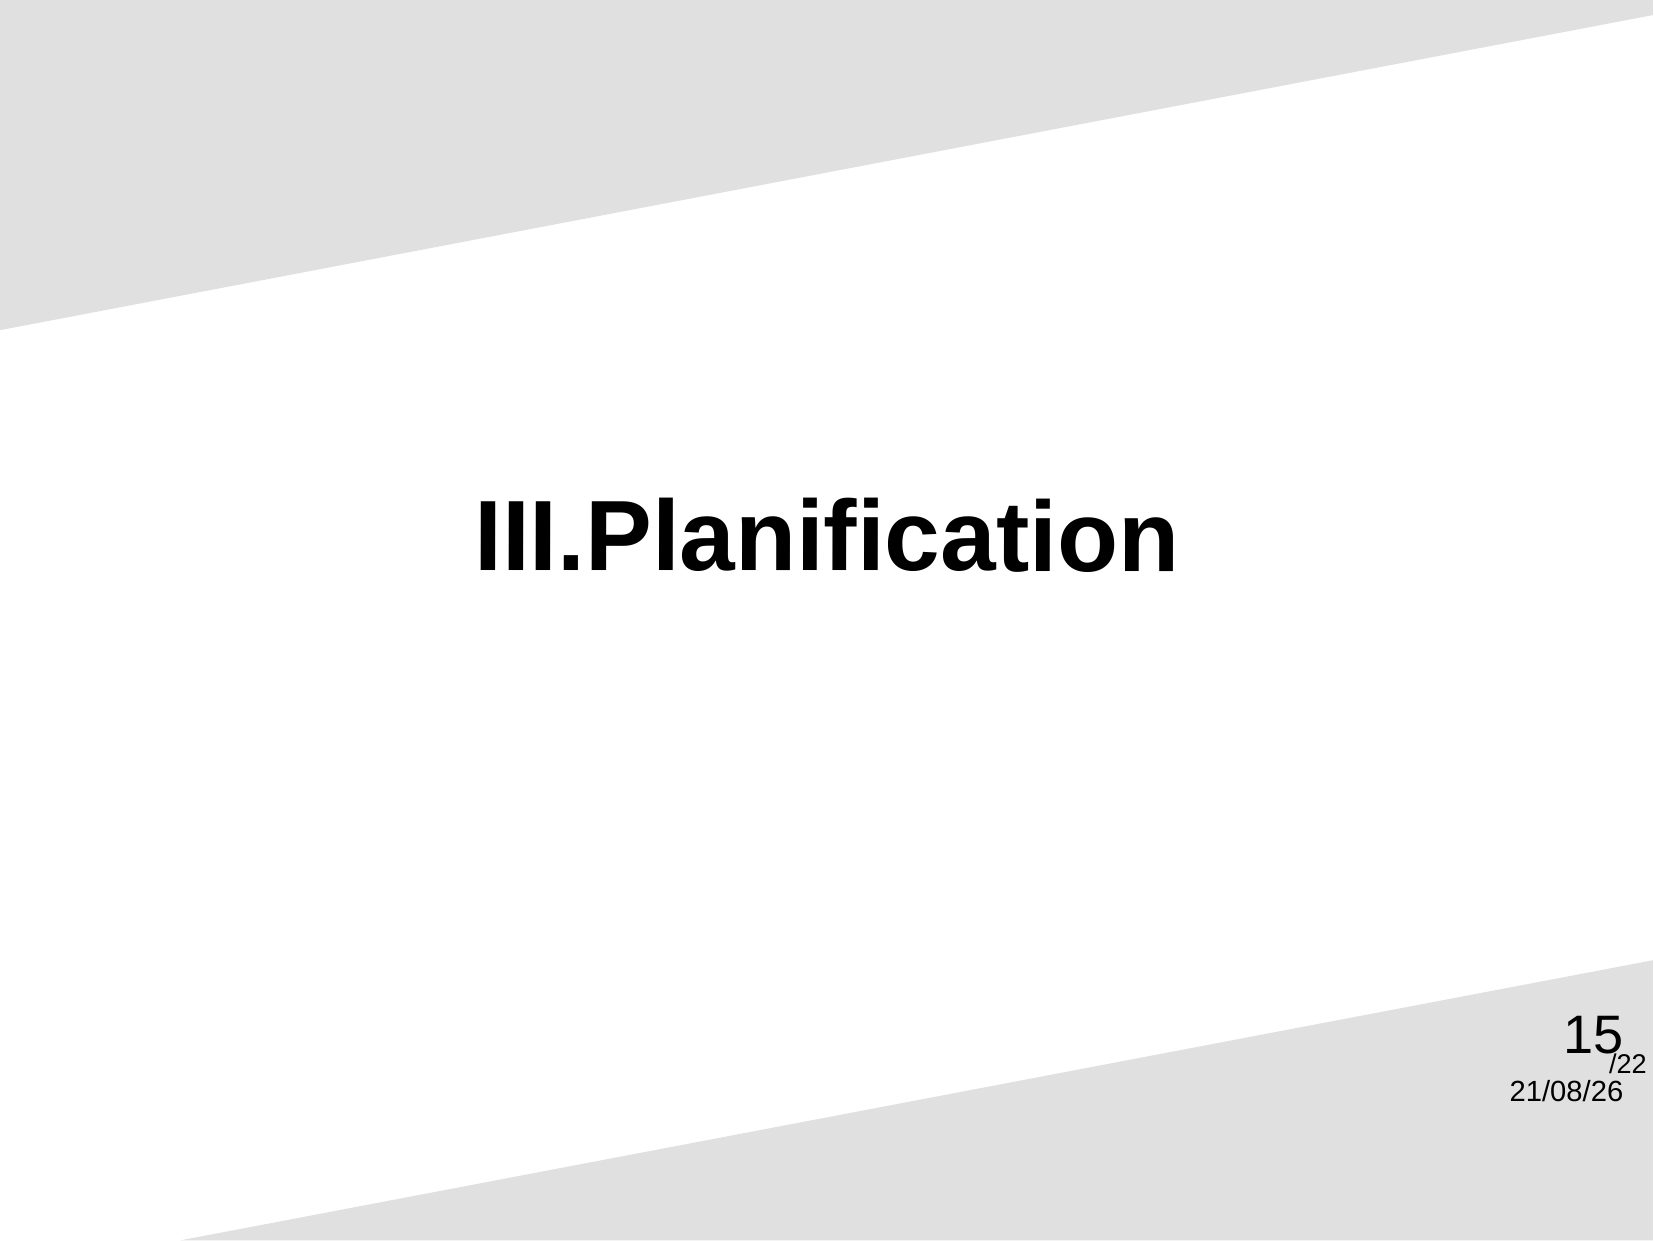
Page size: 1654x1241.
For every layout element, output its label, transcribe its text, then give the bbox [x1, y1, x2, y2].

title III.Planification [0, 430, 1653, 643]
text_box /22 [1594, 1041, 1653, 1087]
